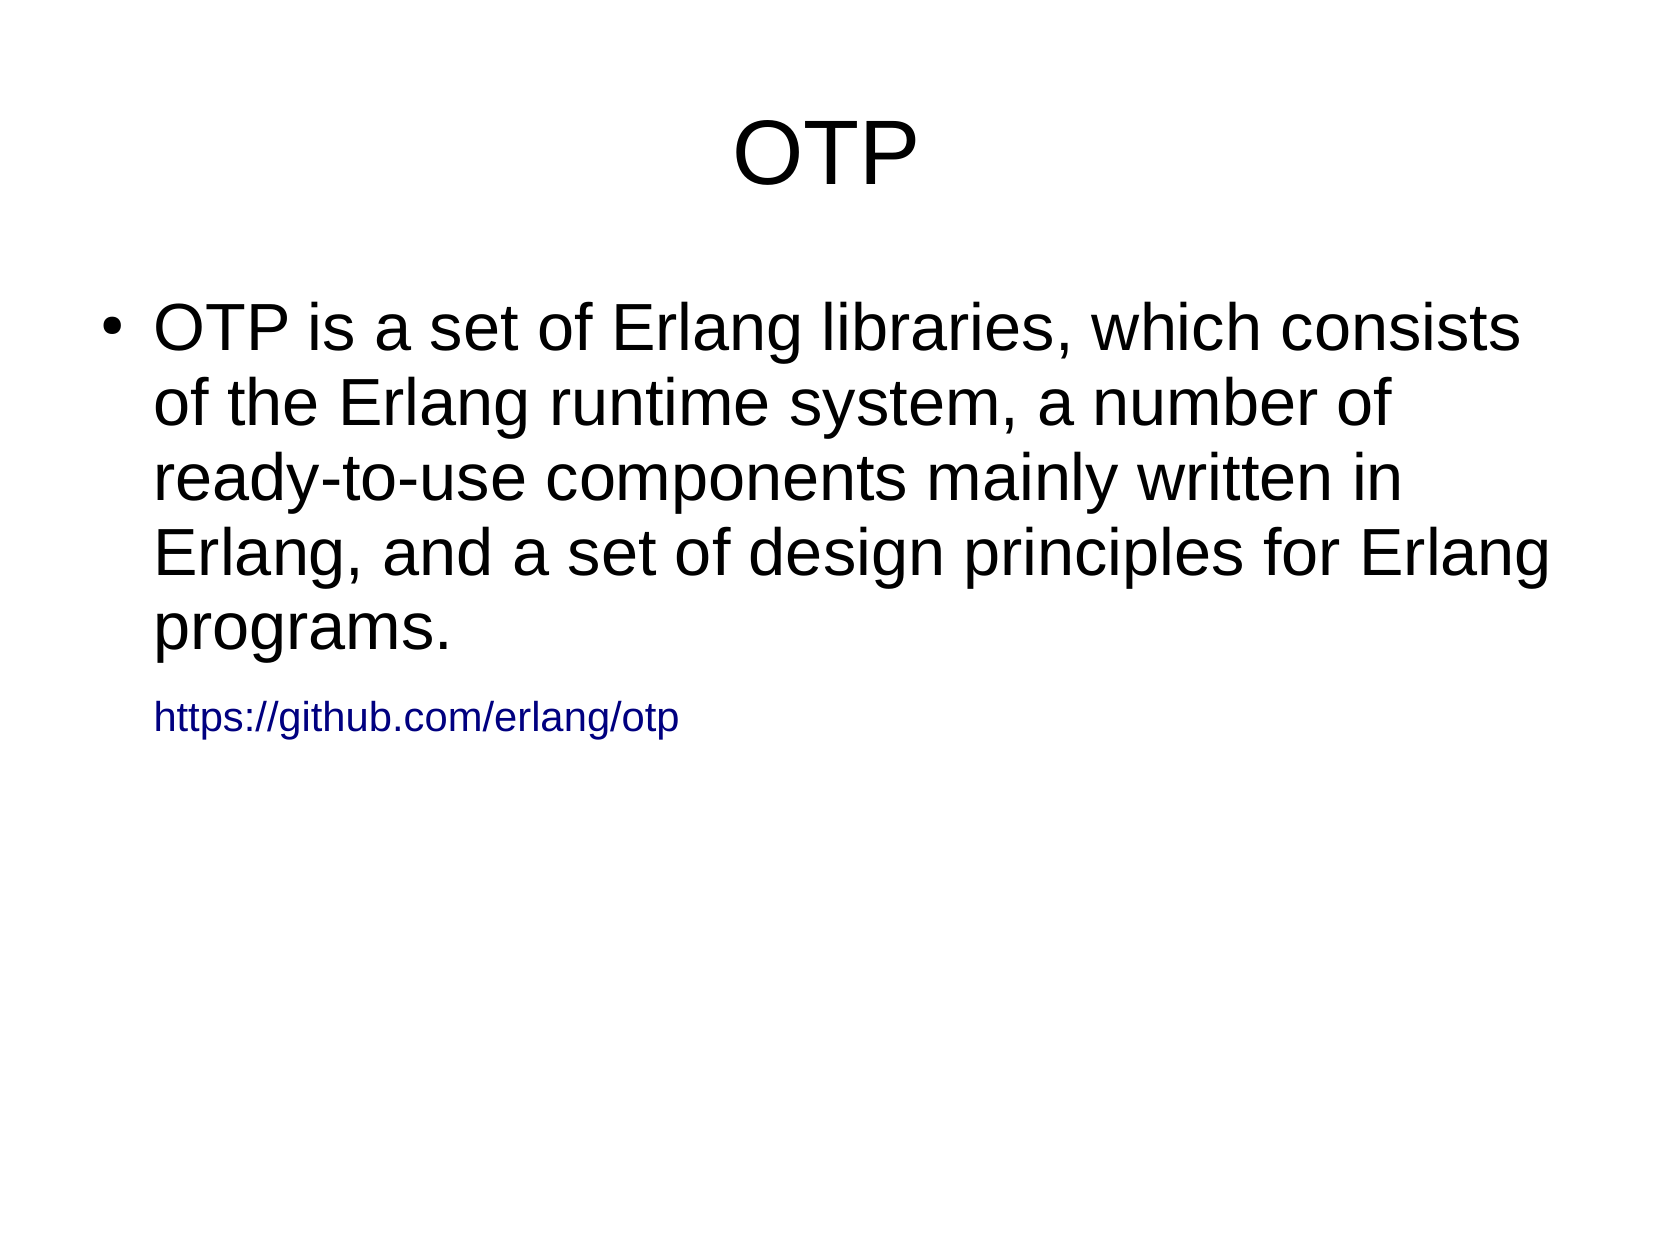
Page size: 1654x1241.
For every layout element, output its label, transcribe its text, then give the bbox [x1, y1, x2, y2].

title OTP [82, 49, 1571, 257]
list OTP is a set of Erlang libraries, which consists of the Erlang runtime system, a number of ready-to-use components mainly written in Erlang, and a set of design principles for Erlang programs. https://github.com/erlang/otp [82, 290, 1571, 1010]
